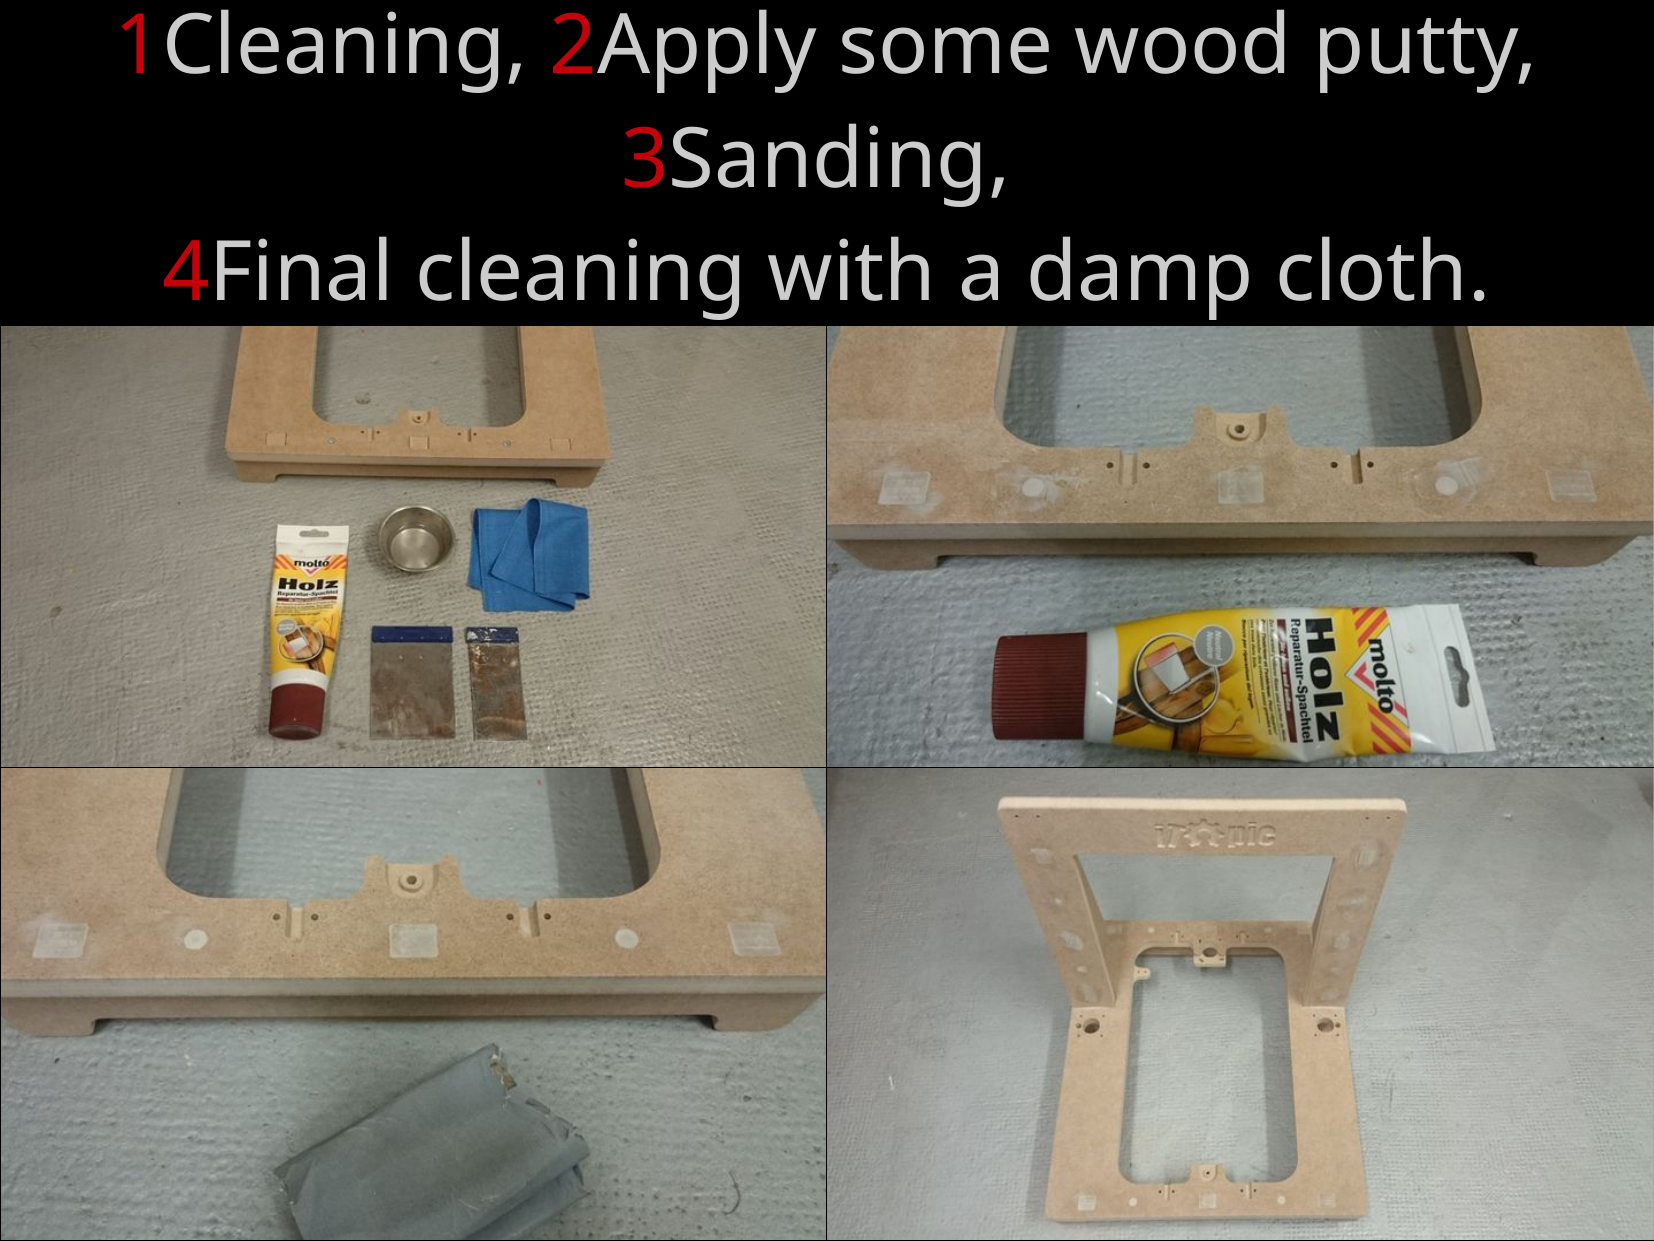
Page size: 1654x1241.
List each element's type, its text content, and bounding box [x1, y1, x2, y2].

picture [0, 326, 1654, 1241]
title 1Cleaning, 2Apply some wood putty, 3Sanding, 4Final cleaning with a damp cloth. [0, 0, 1654, 311]
